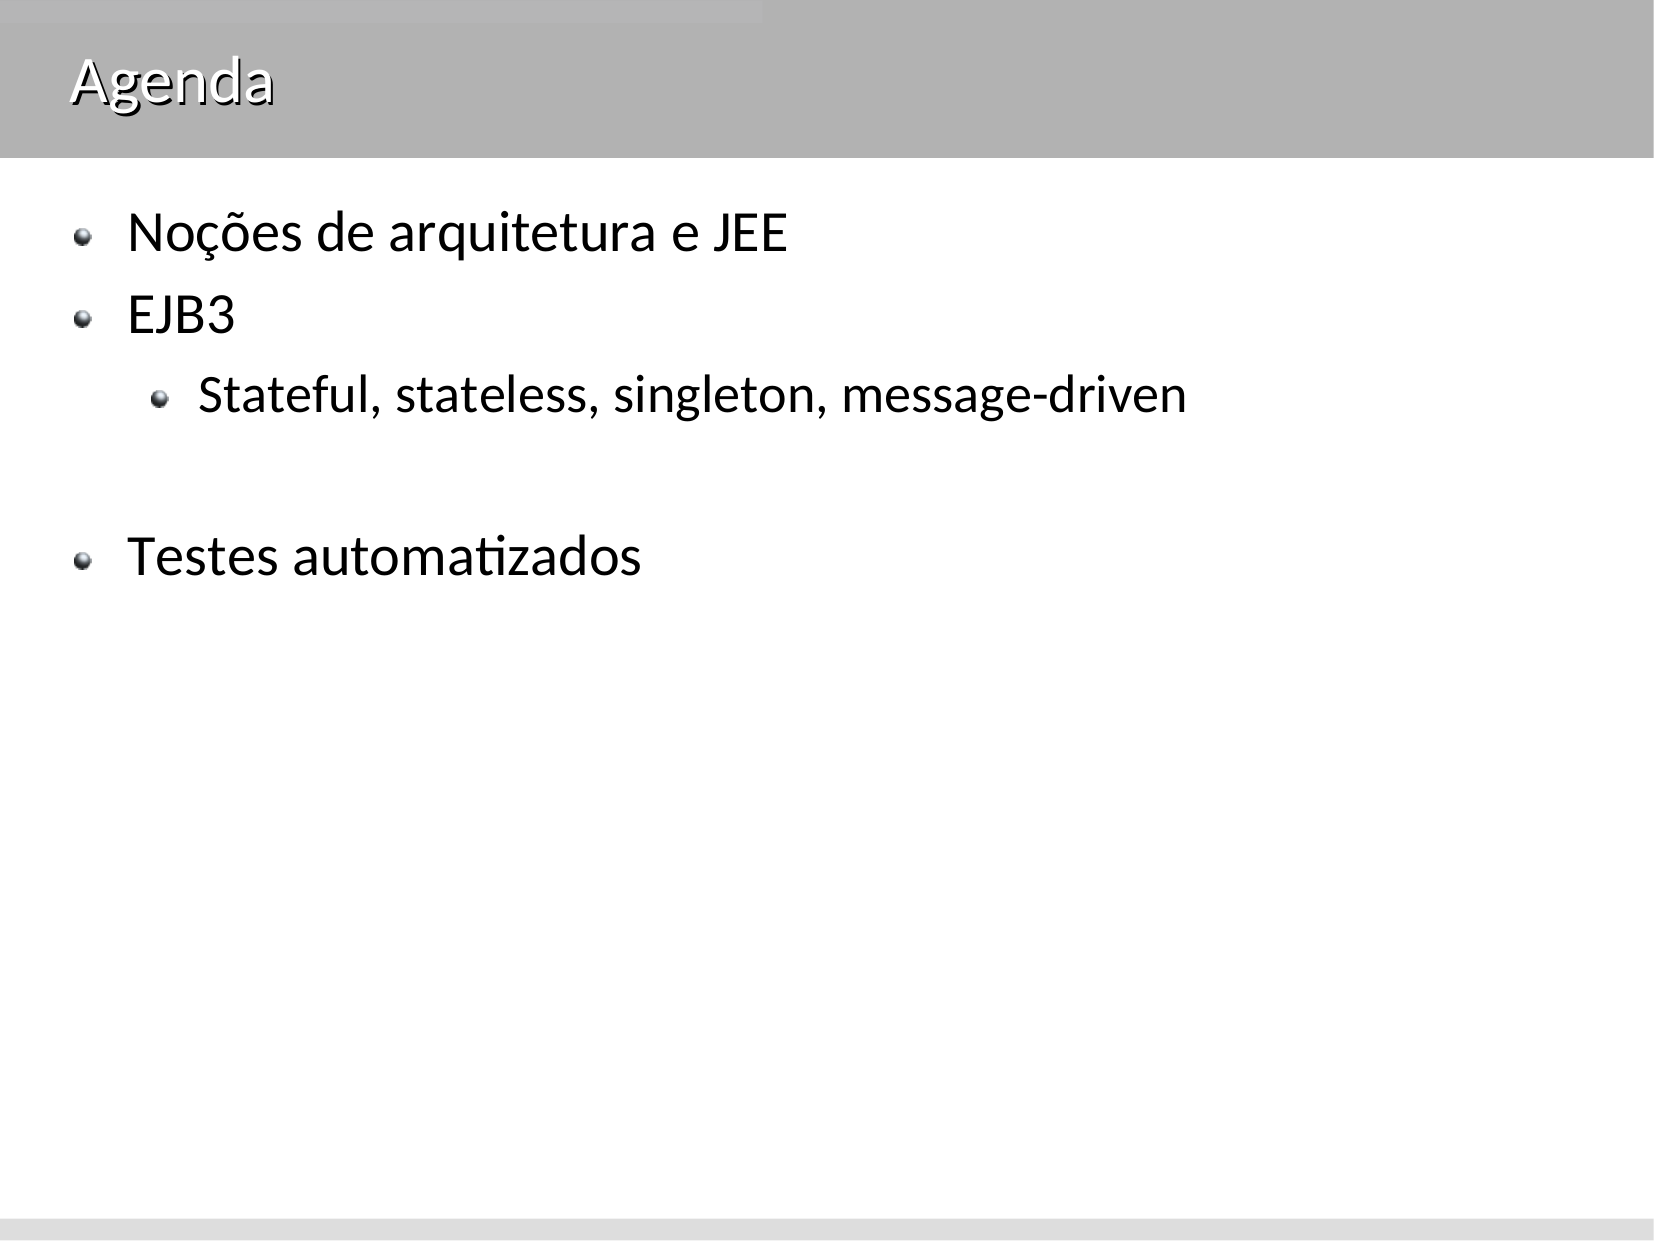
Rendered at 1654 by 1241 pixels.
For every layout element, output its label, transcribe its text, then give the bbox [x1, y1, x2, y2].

title Agenda [70, 11, 1536, 160]
list Noções de arquitetura e JEE EJB3 Stateful, stateless, singleton, message-driven Testes automatizados [56, 207, 1595, 1129]
